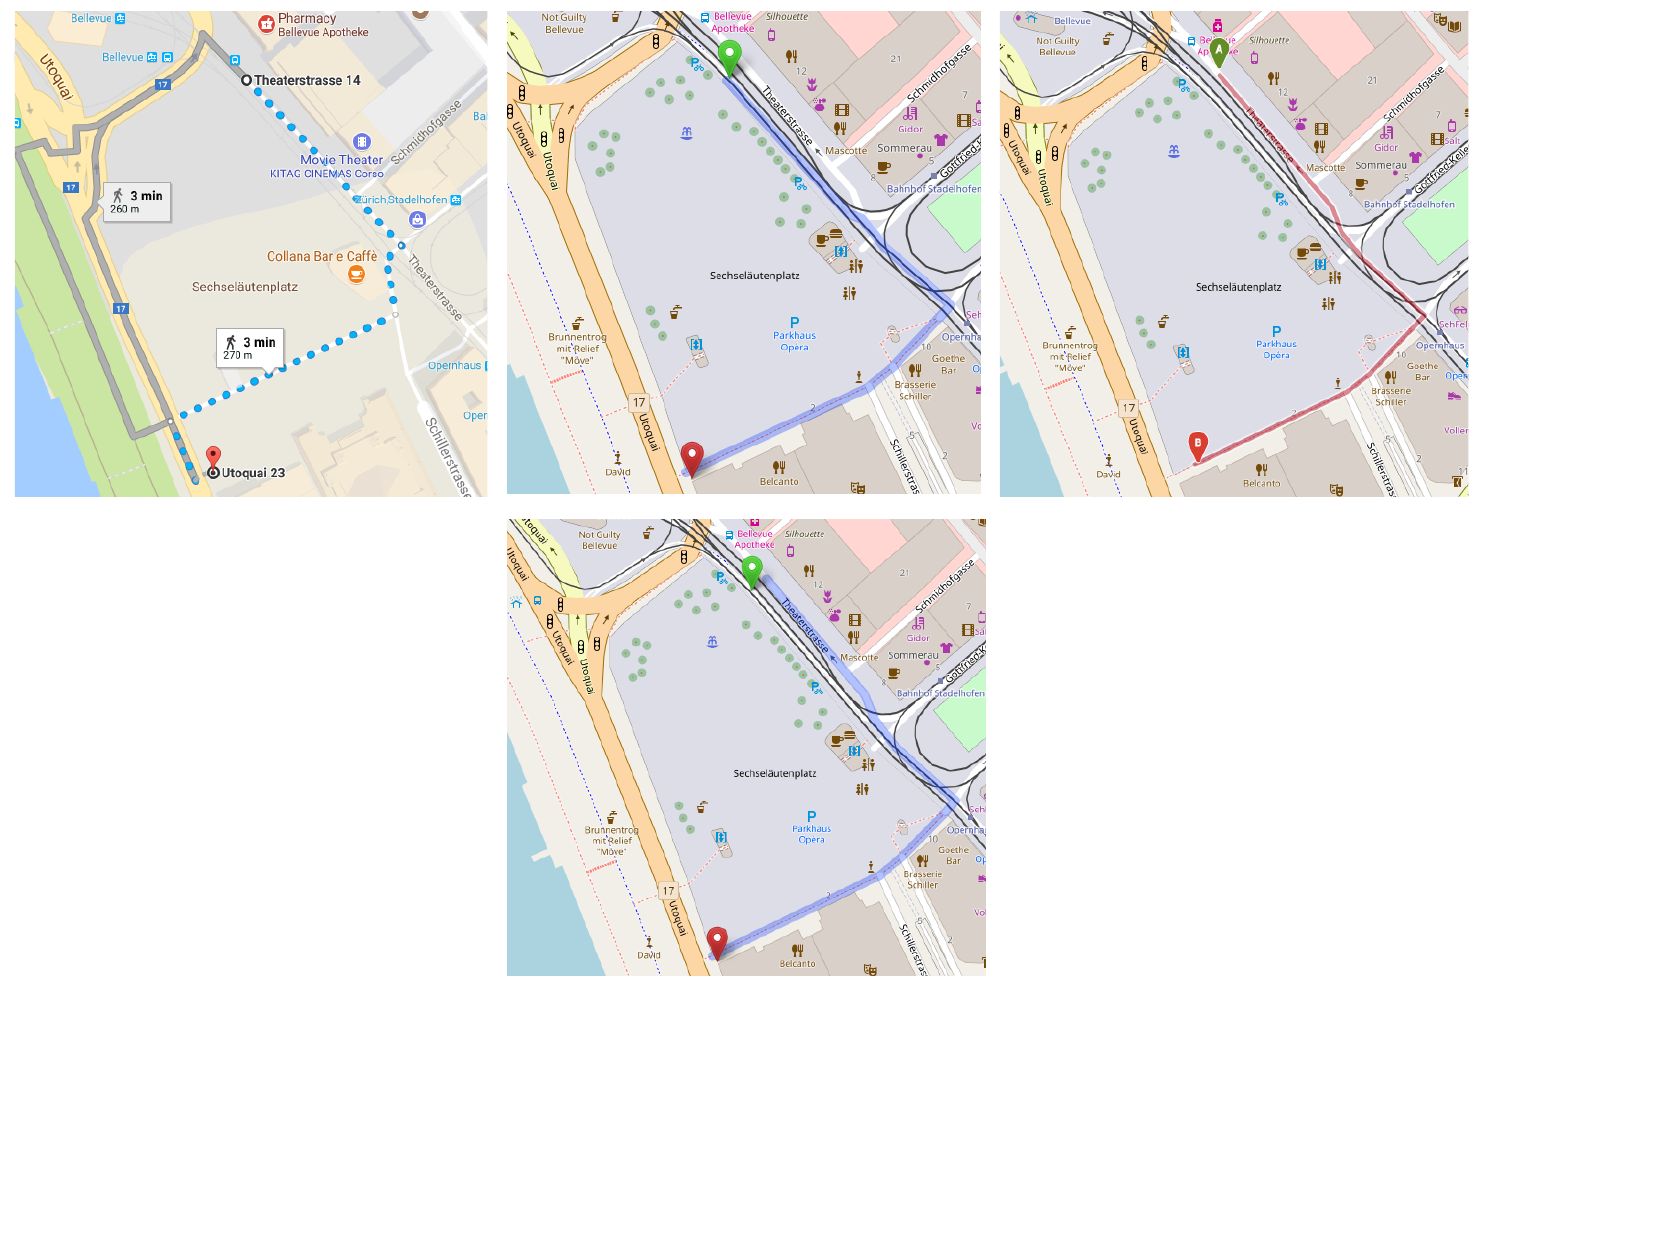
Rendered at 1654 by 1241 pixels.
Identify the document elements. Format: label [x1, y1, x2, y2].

picture [507, 11, 981, 494]
picture [999, 11, 1469, 497]
picture [507, 519, 986, 976]
picture [14, 11, 488, 497]
